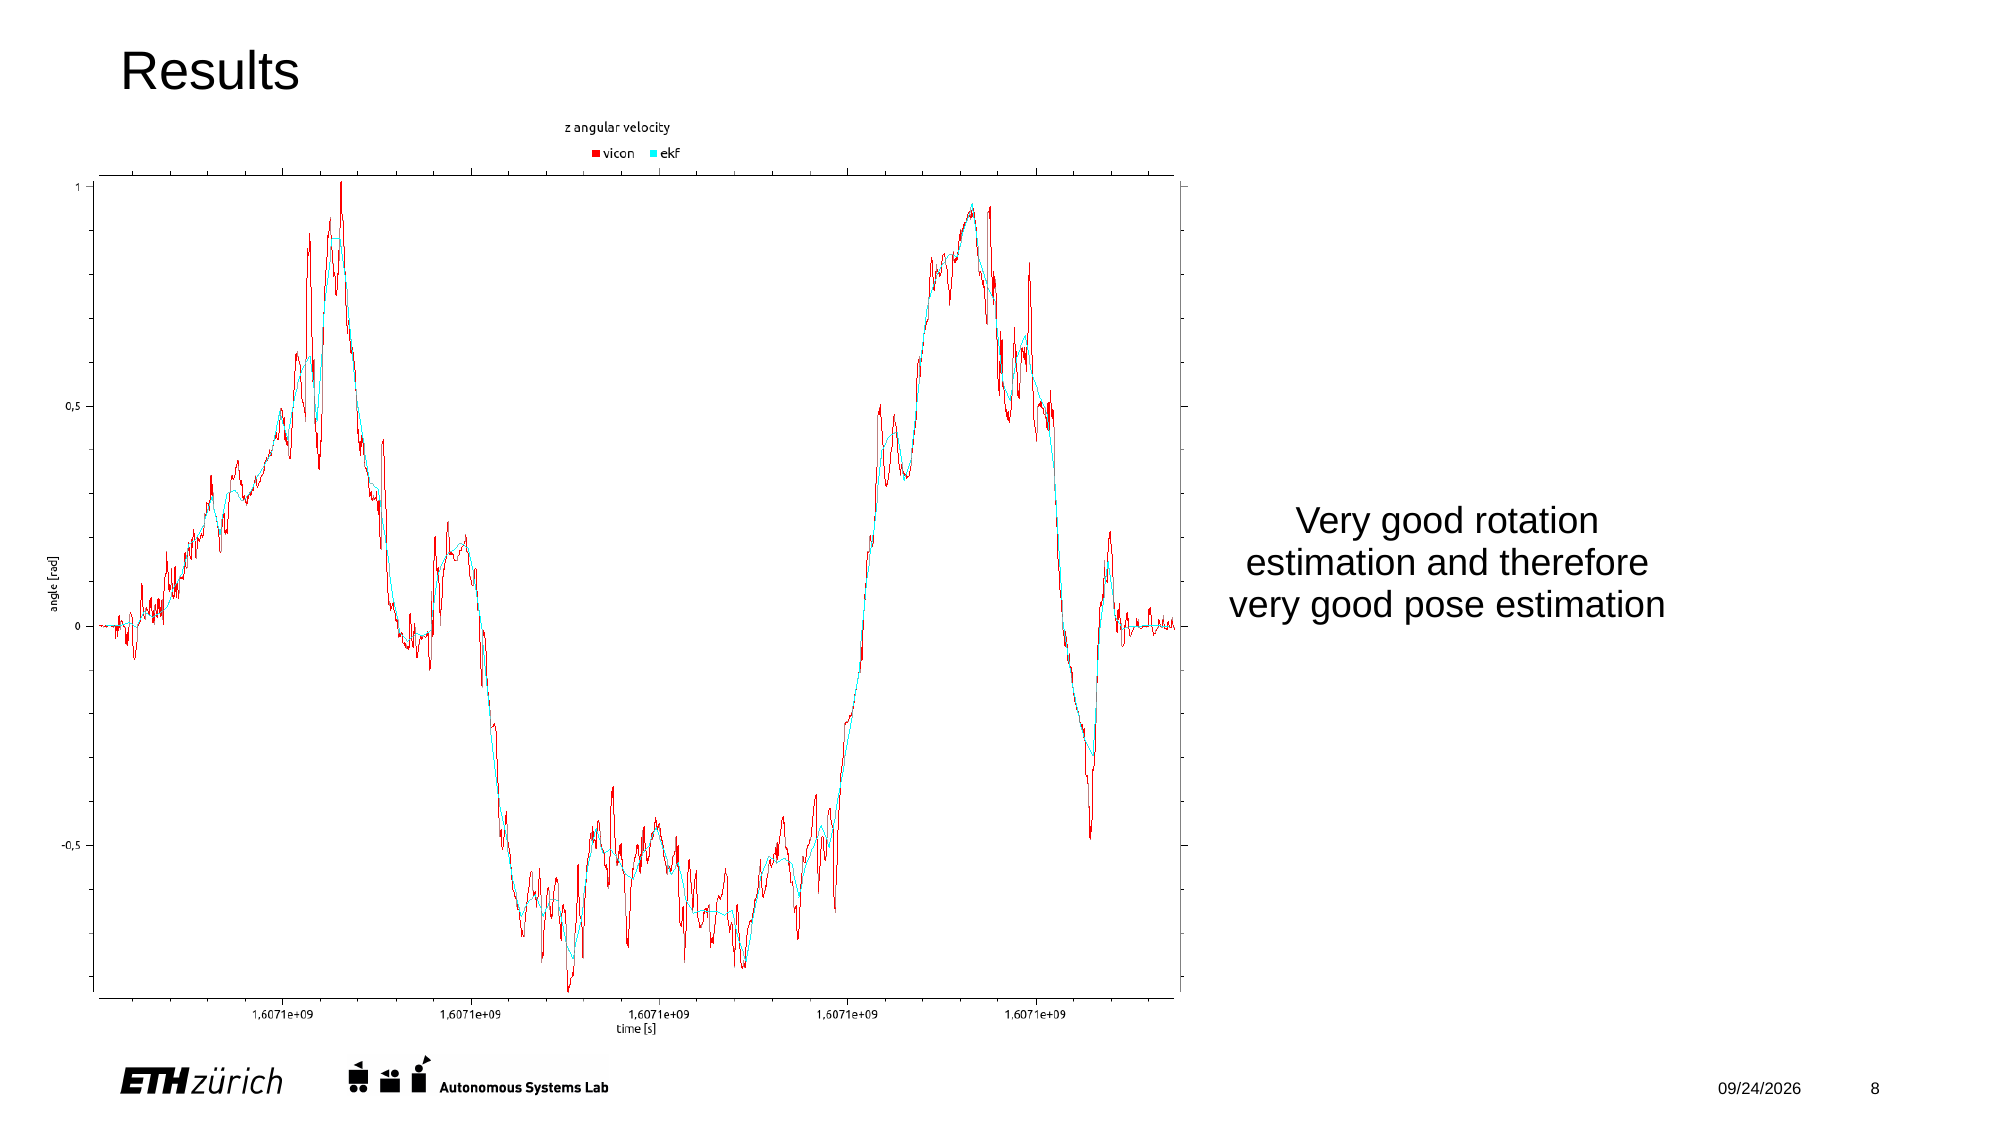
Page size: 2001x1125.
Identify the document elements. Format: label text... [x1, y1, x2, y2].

slide_number 01/04/2021 [1718, 1069, 1819, 1106]
picture [45, 119, 1189, 1036]
text_box Very good rotation estimation and therefore very good pose estimation [1200, 492, 1696, 633]
title Results [120, 42, 1880, 191]
picture [120, 1067, 282, 1094]
slide_number <number> [1827, 1069, 1880, 1106]
